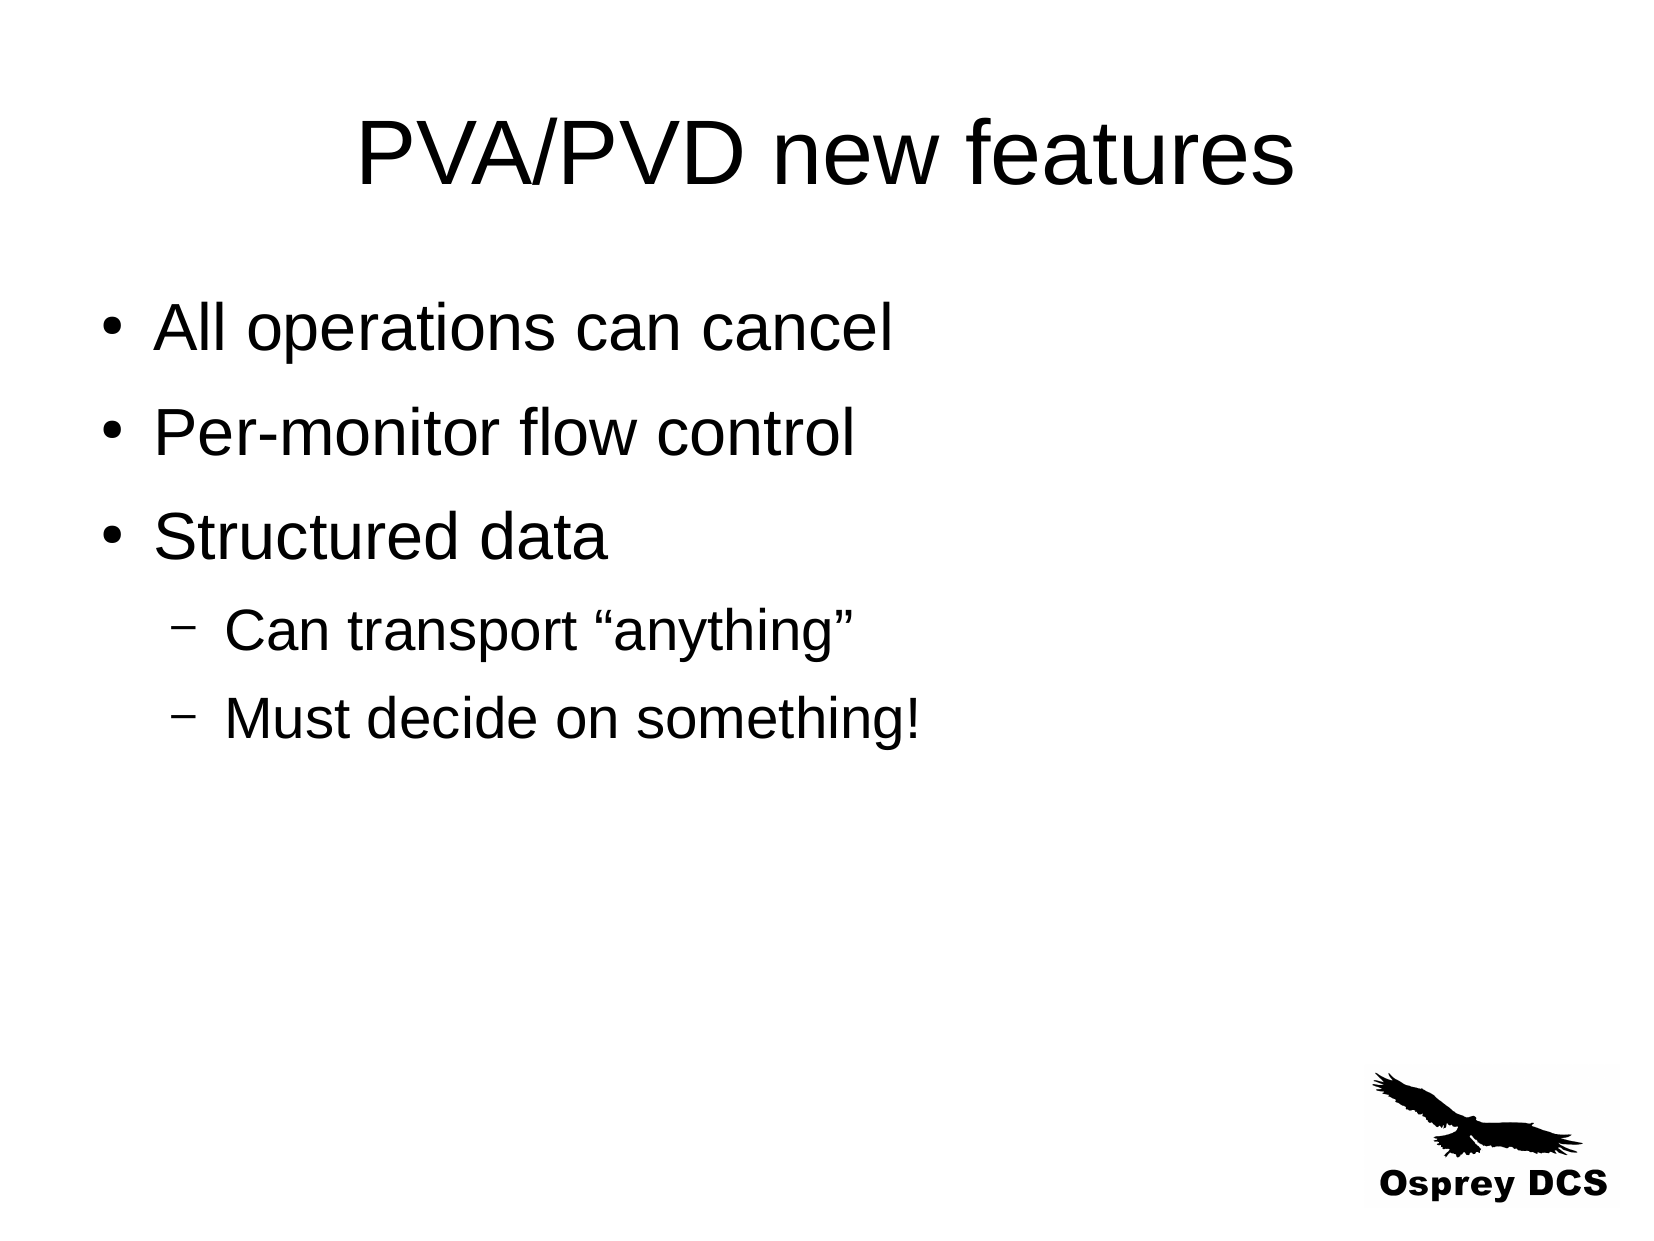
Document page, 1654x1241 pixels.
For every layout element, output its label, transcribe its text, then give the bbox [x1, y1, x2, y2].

title PVA/PVD new features [82, 49, 1571, 257]
list All operations can cancel Per-monitor flow control Structured data Can transport “anything” Must decide on something! [82, 290, 1571, 1010]
picture [1364, 1064, 1620, 1208]
